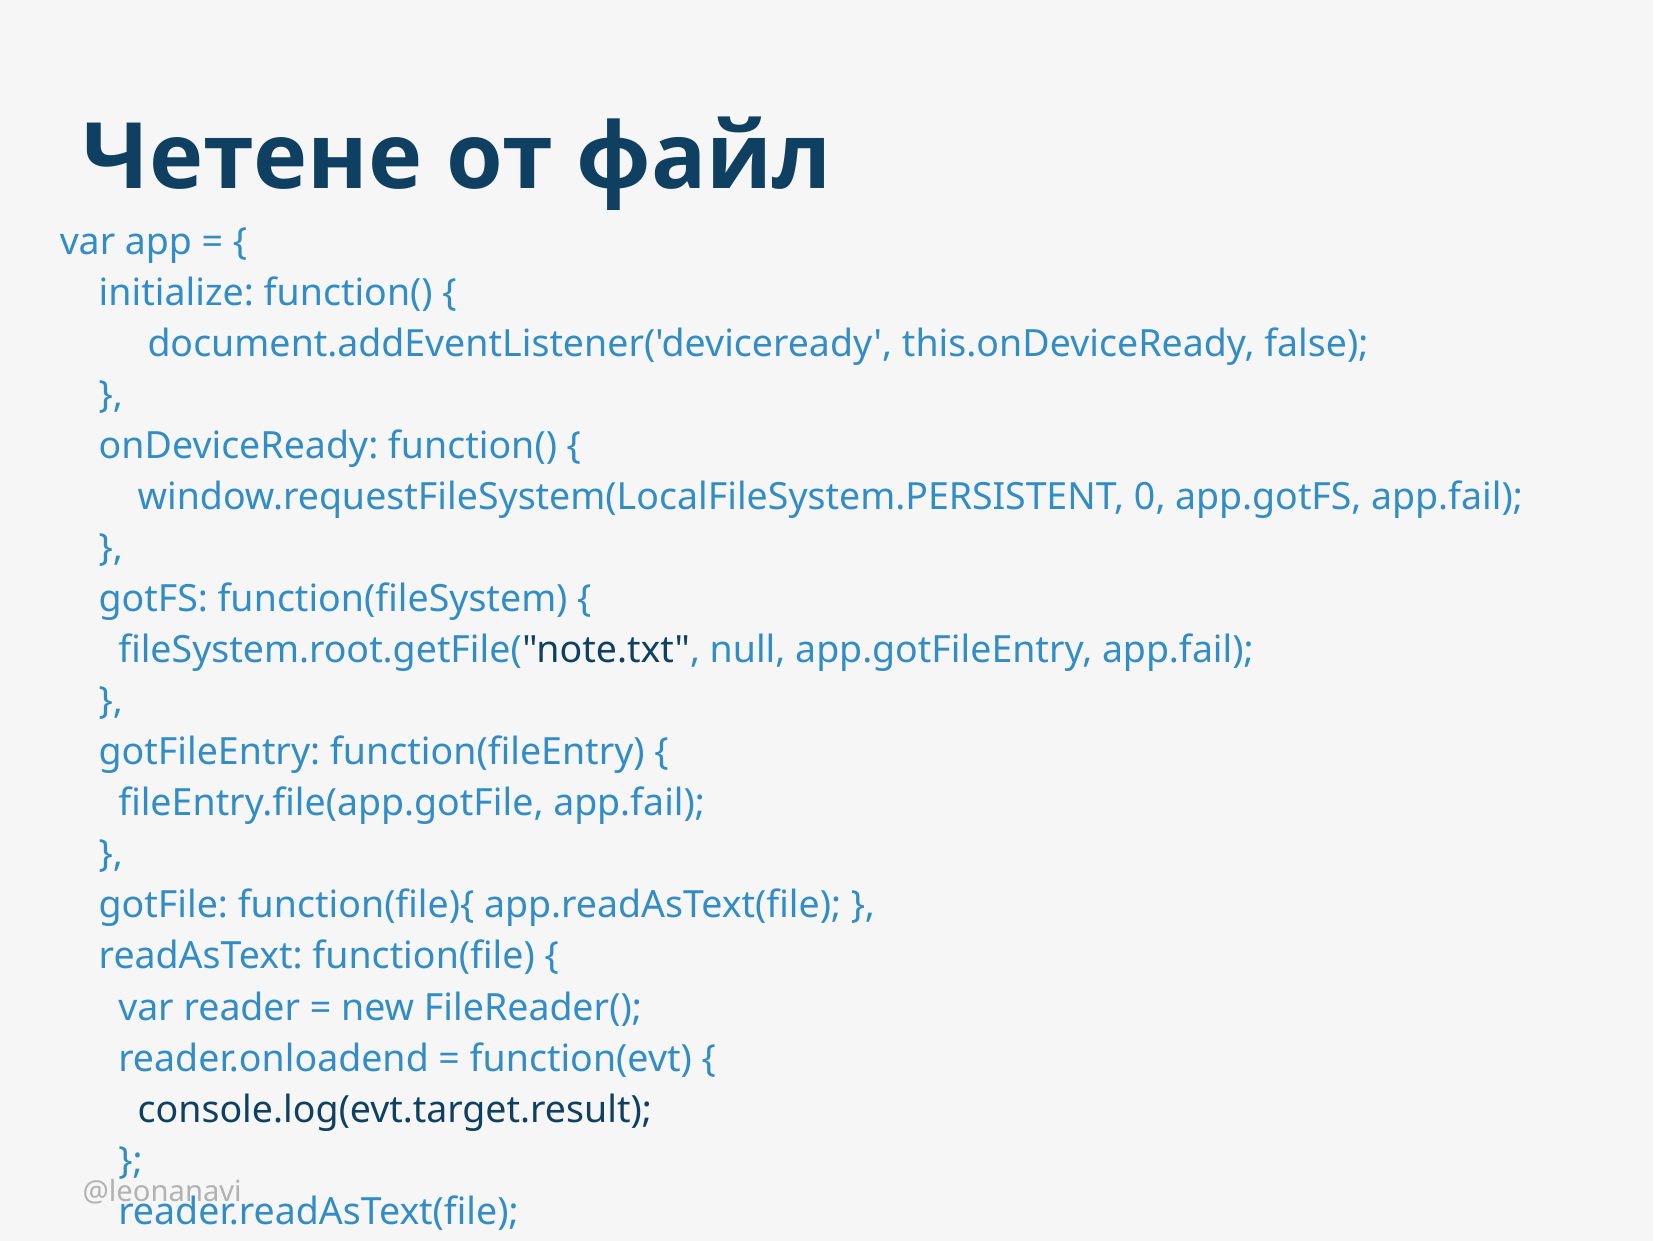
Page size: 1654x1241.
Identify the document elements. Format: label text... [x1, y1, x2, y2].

title Четене от файл [82, 49, 1571, 257]
text_box var app = { initialize: function() { document.addEventListener('deviceready', this.onDeviceReady, false); }, onDeviceReady: function() { window.requestFileSystem(LocalFileSystem.PERSISTENT, 0, app.gotFS, app.fail); }, gotFS: function(fileSystem) { fileSystem.root.getFile("note.txt", null, app.gotFileEntry, app.fail); }, gotFileEntry: function(fileEntry) { fileEntry.file(app.gotFile, app.fail); }, gotFile: function(file){ app.readAsText(file); }, readAsText: function(file) { var reader = new FileReader(); reader.onloadend = function(evt) { console.log(evt.target.result); }; reader.readAsText(file); }, fail: function(error) { console.log(error.code); }, }; [45, 207, 1480, 1235]
